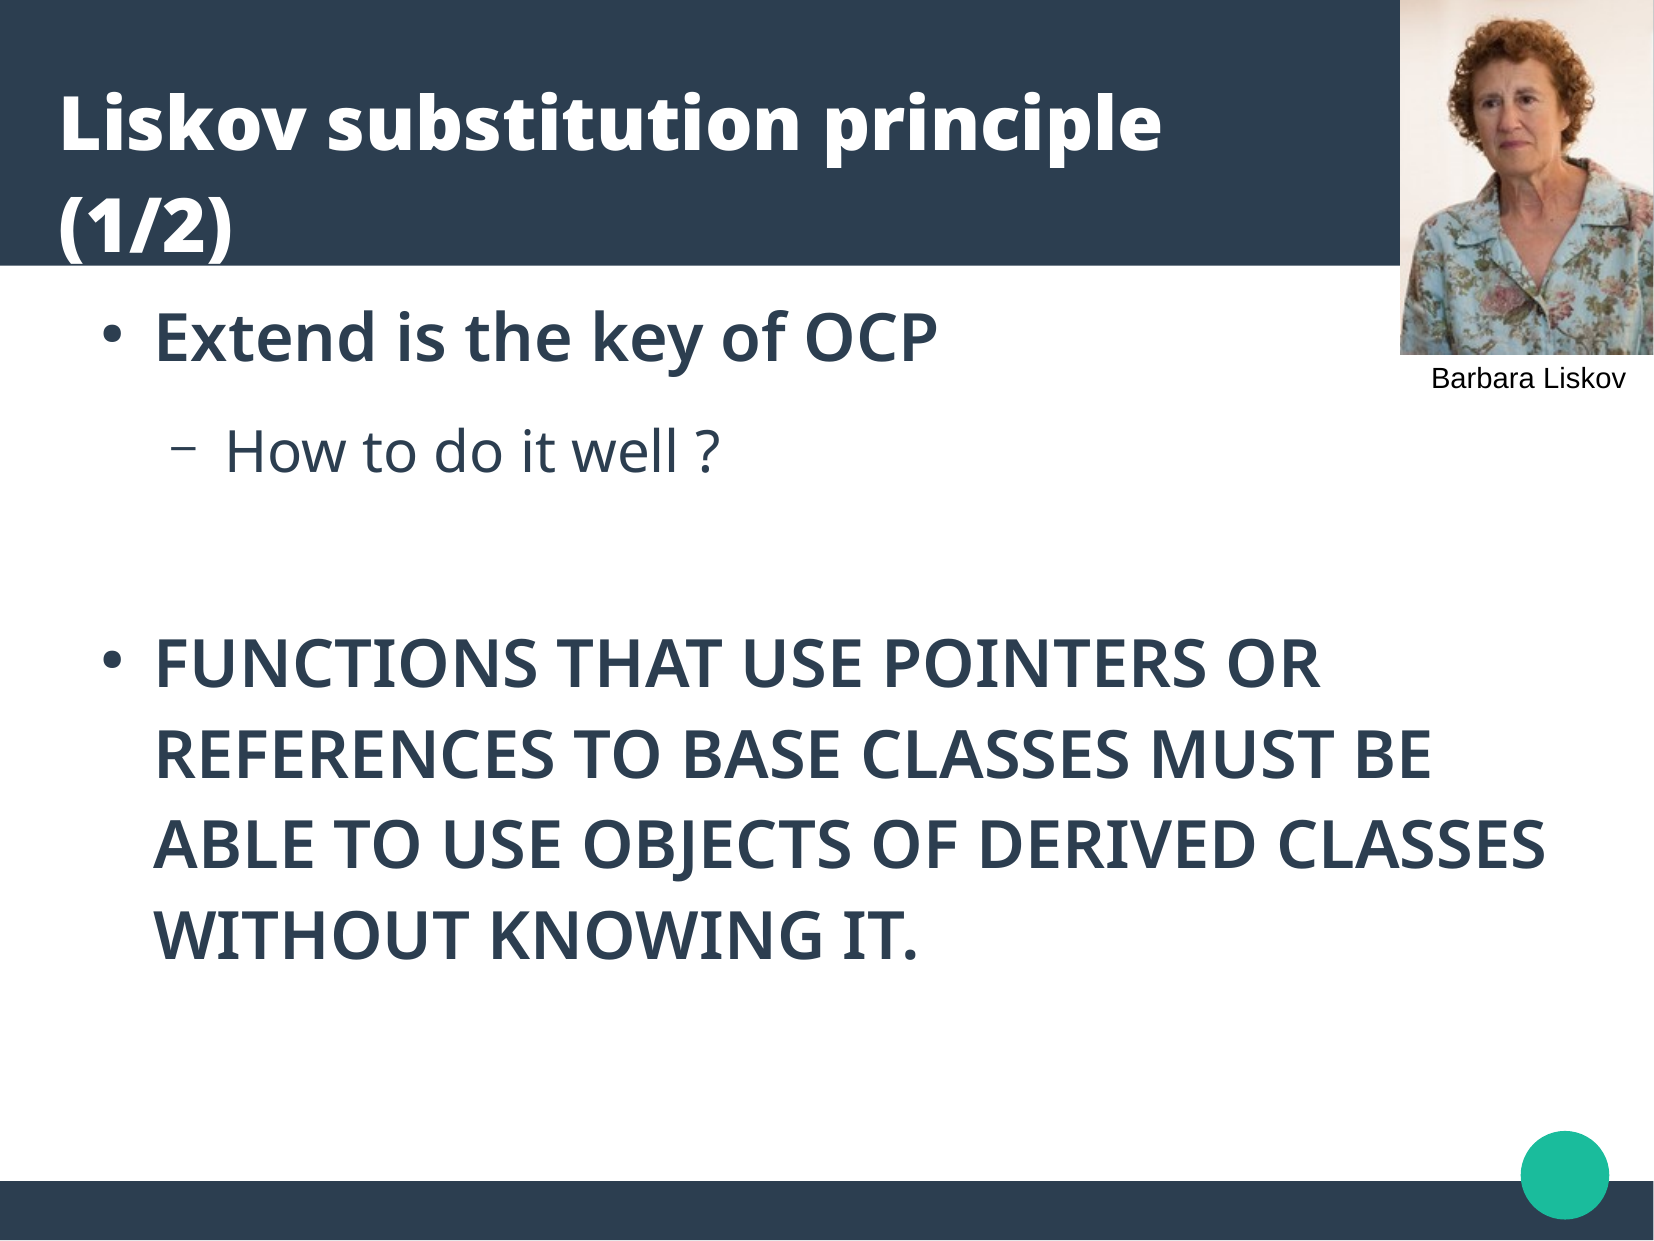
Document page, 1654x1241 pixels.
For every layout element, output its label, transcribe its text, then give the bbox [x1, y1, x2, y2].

picture [1400, 0, 1654, 355]
text_box Barbara Liskov [1416, 354, 1642, 402]
title Liskov substitution principle (1/2) [59, 94, 1400, 252]
list Extend is the key of OCP How to do it well ? FUNCTIONS THAT USE POINTERS OR REFERENCES TO BASE CLASSES MUST BE ABLE TO USE OBJECTS OF DERIVED CLASSES WITHOUT KNOWING IT. [82, 290, 1571, 1010]
